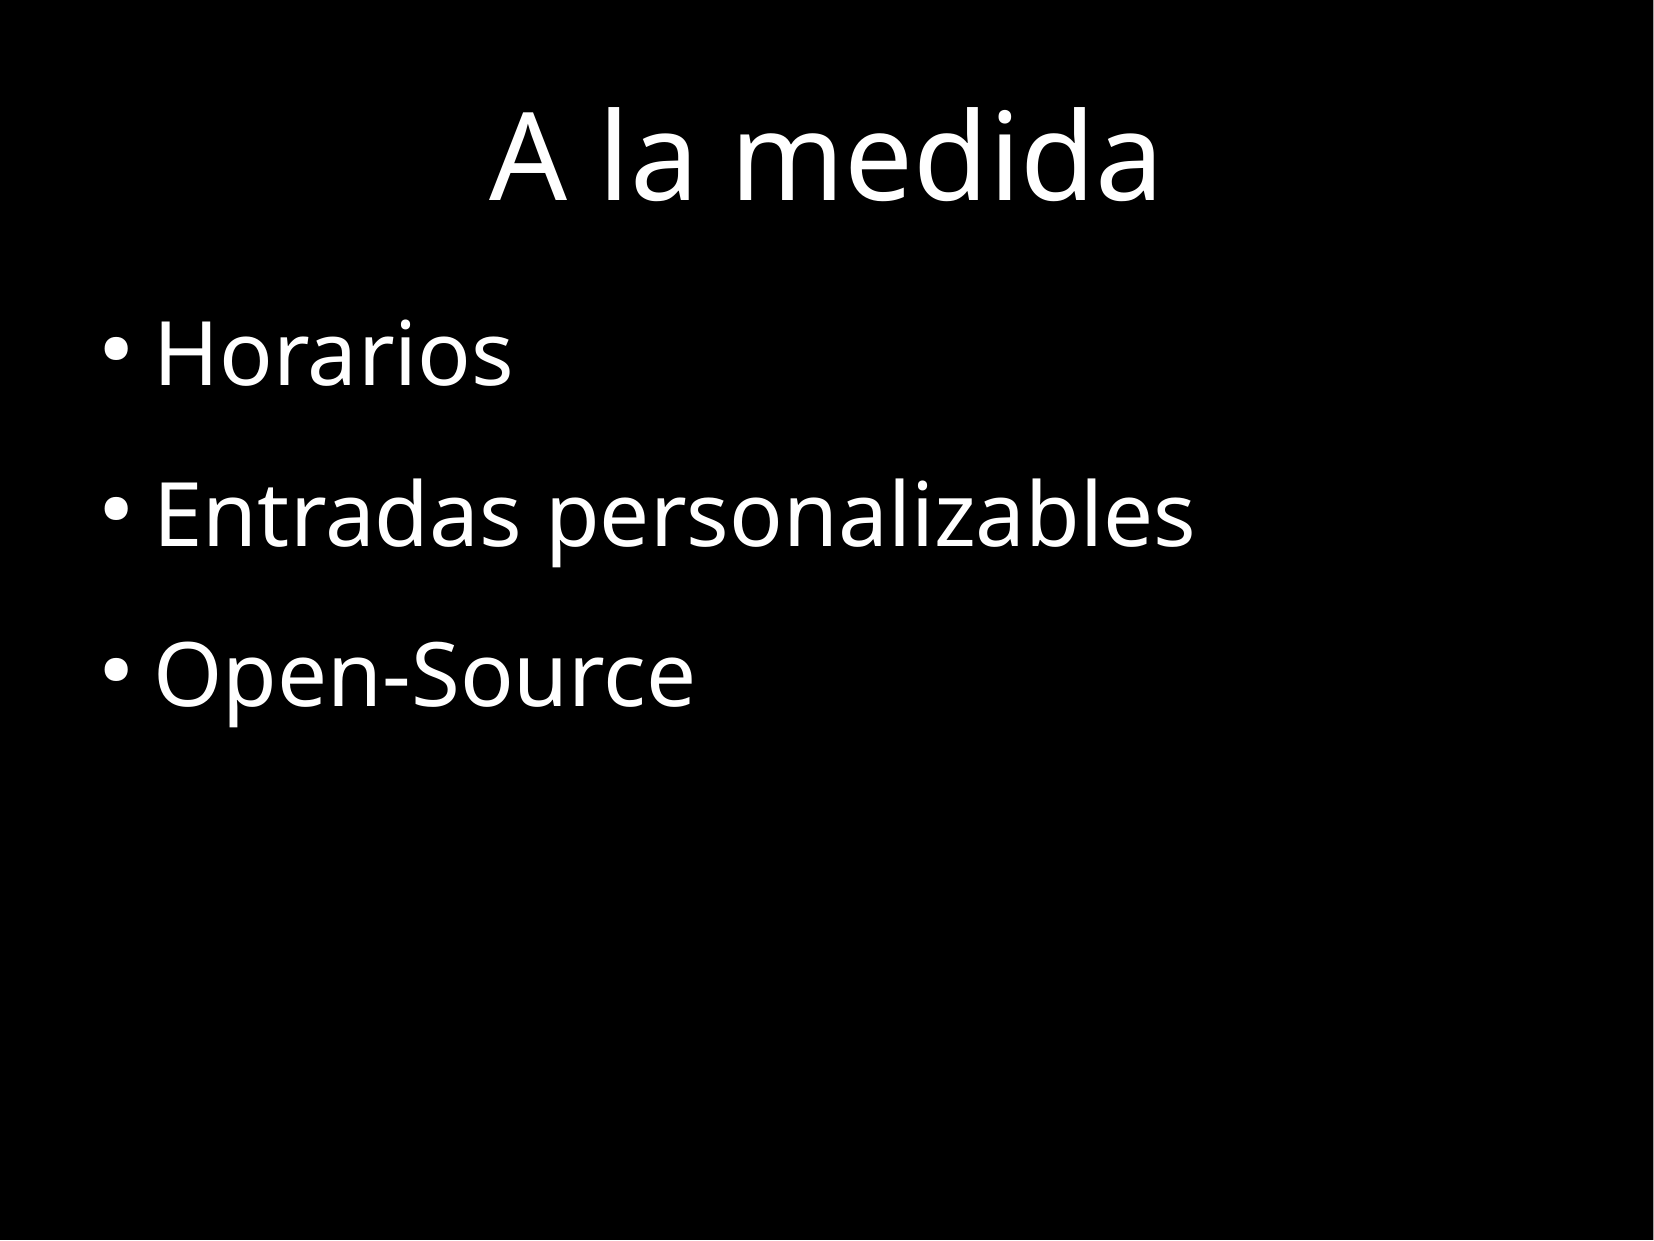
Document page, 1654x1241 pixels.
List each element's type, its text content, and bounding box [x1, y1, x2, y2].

list Horarios Entradas personalizables Open-Source [82, 290, 1571, 1010]
title A la medida [82, 49, 1571, 257]
